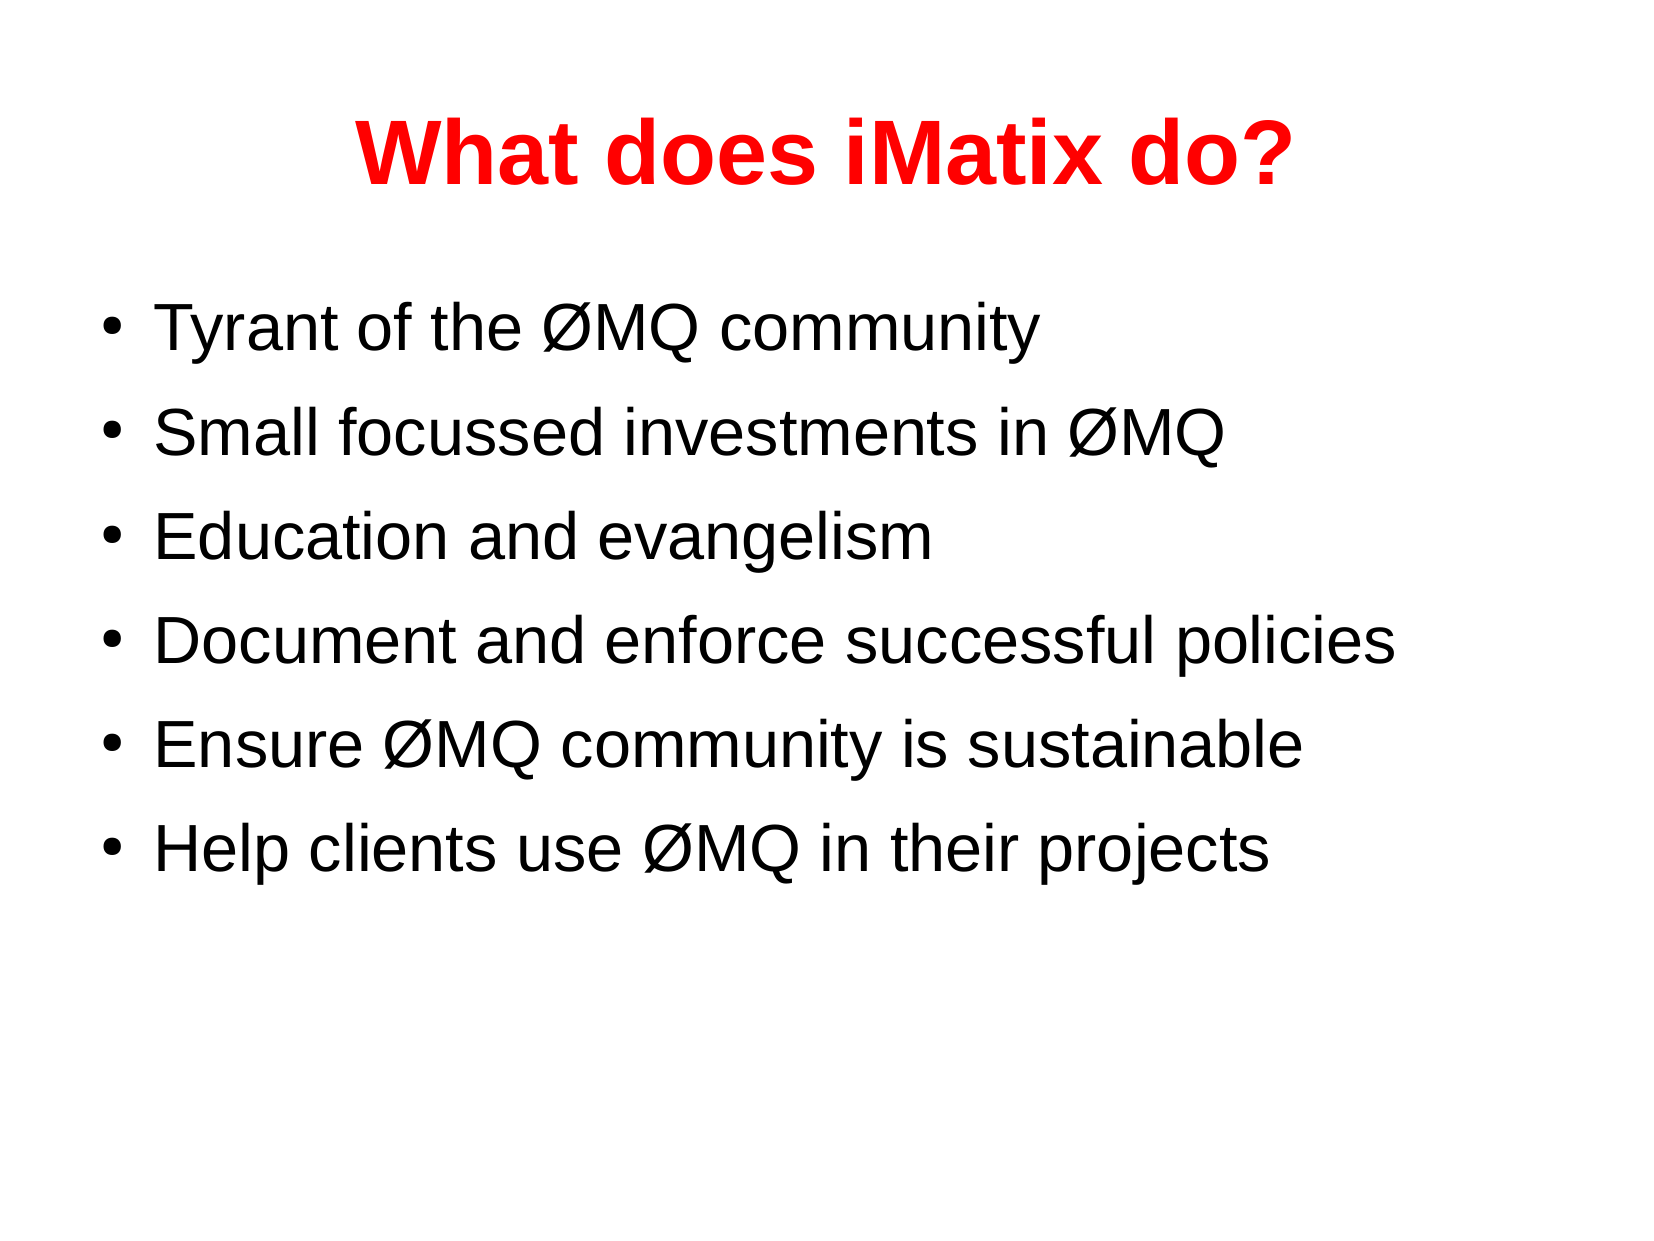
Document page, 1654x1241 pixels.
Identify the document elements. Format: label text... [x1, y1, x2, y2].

title What does iMatix do? [82, 49, 1571, 257]
list Tyrant of the ØMQ community Small focussed investments in ØMQ Education and evangelism Document and enforce successful policies Ensure ØMQ community is sustainable Help clients use ØMQ in their projects [82, 290, 1571, 1109]
